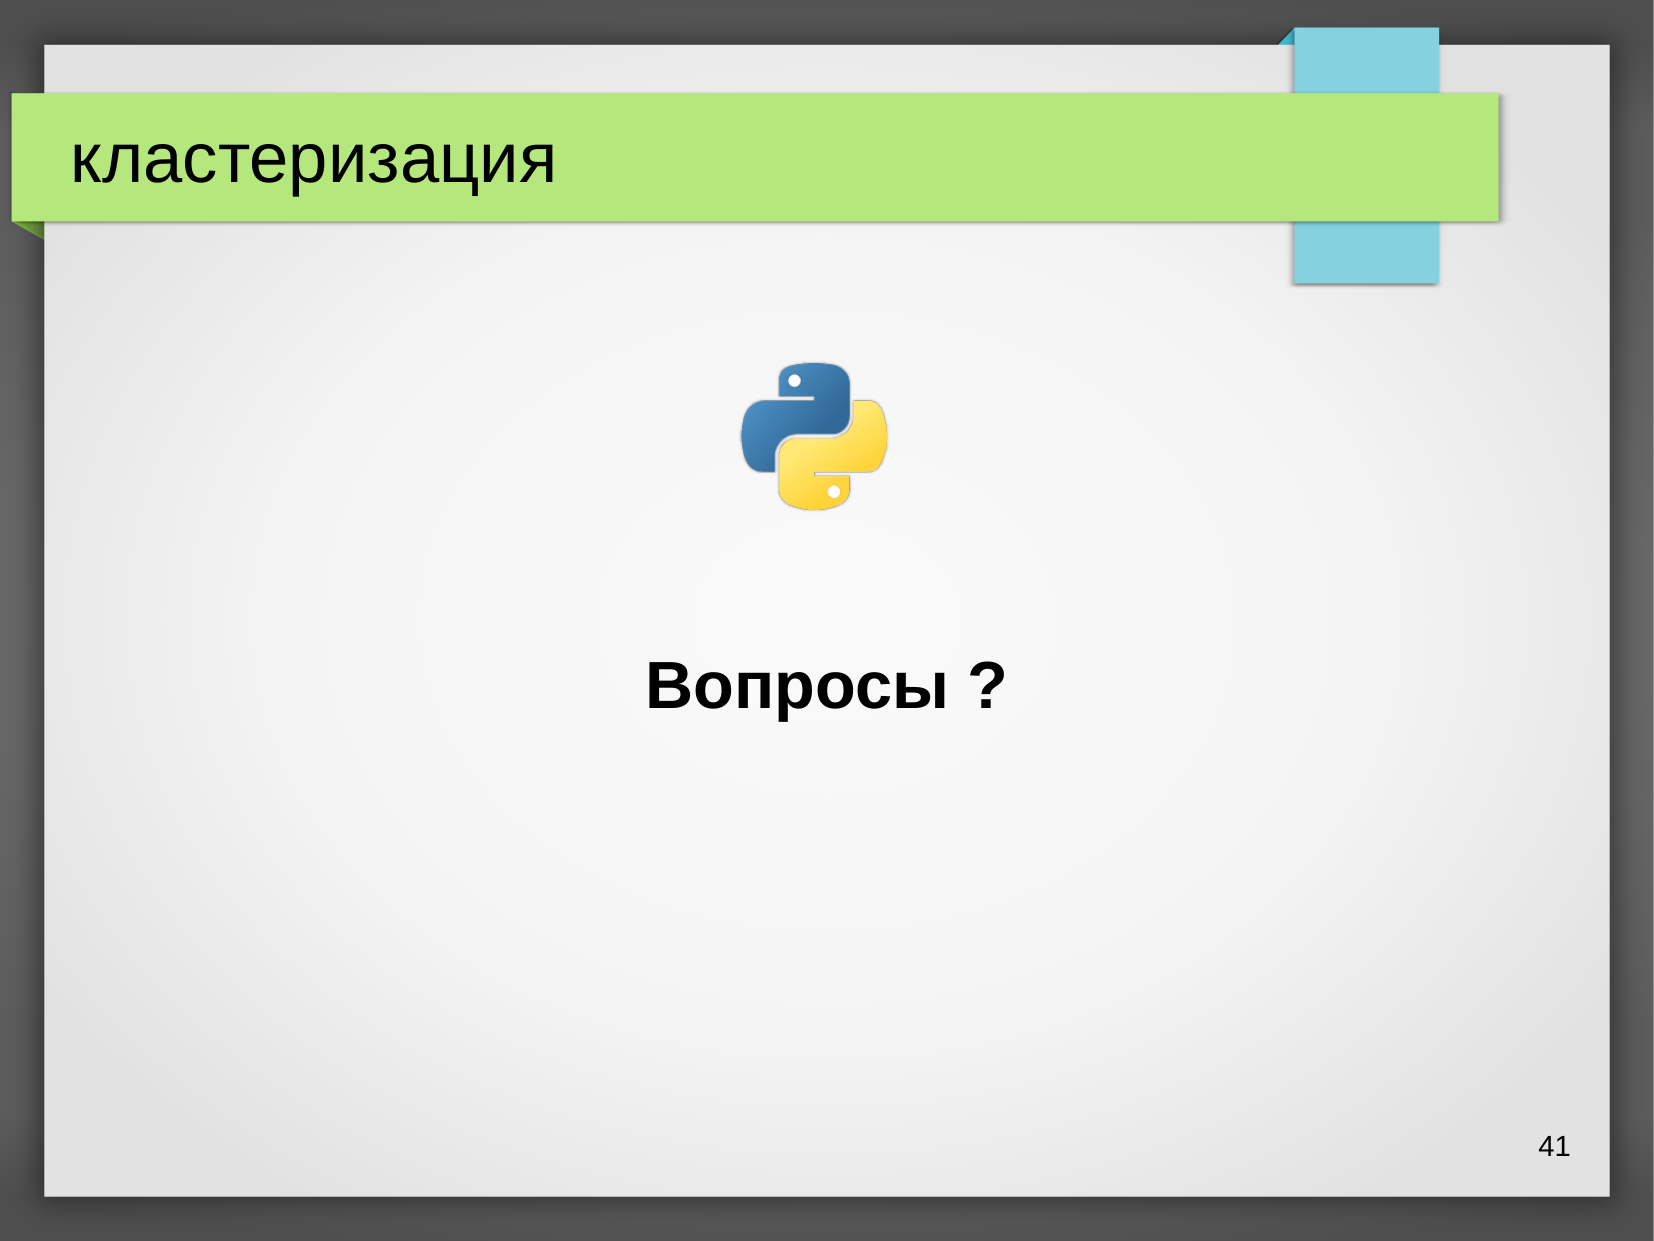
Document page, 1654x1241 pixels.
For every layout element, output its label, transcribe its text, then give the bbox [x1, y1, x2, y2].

picture [0, 0, 1654, 1241]
subtitle Вопросы ? [82, 236, 1571, 1134]
title кластеризация [70, 118, 1205, 199]
